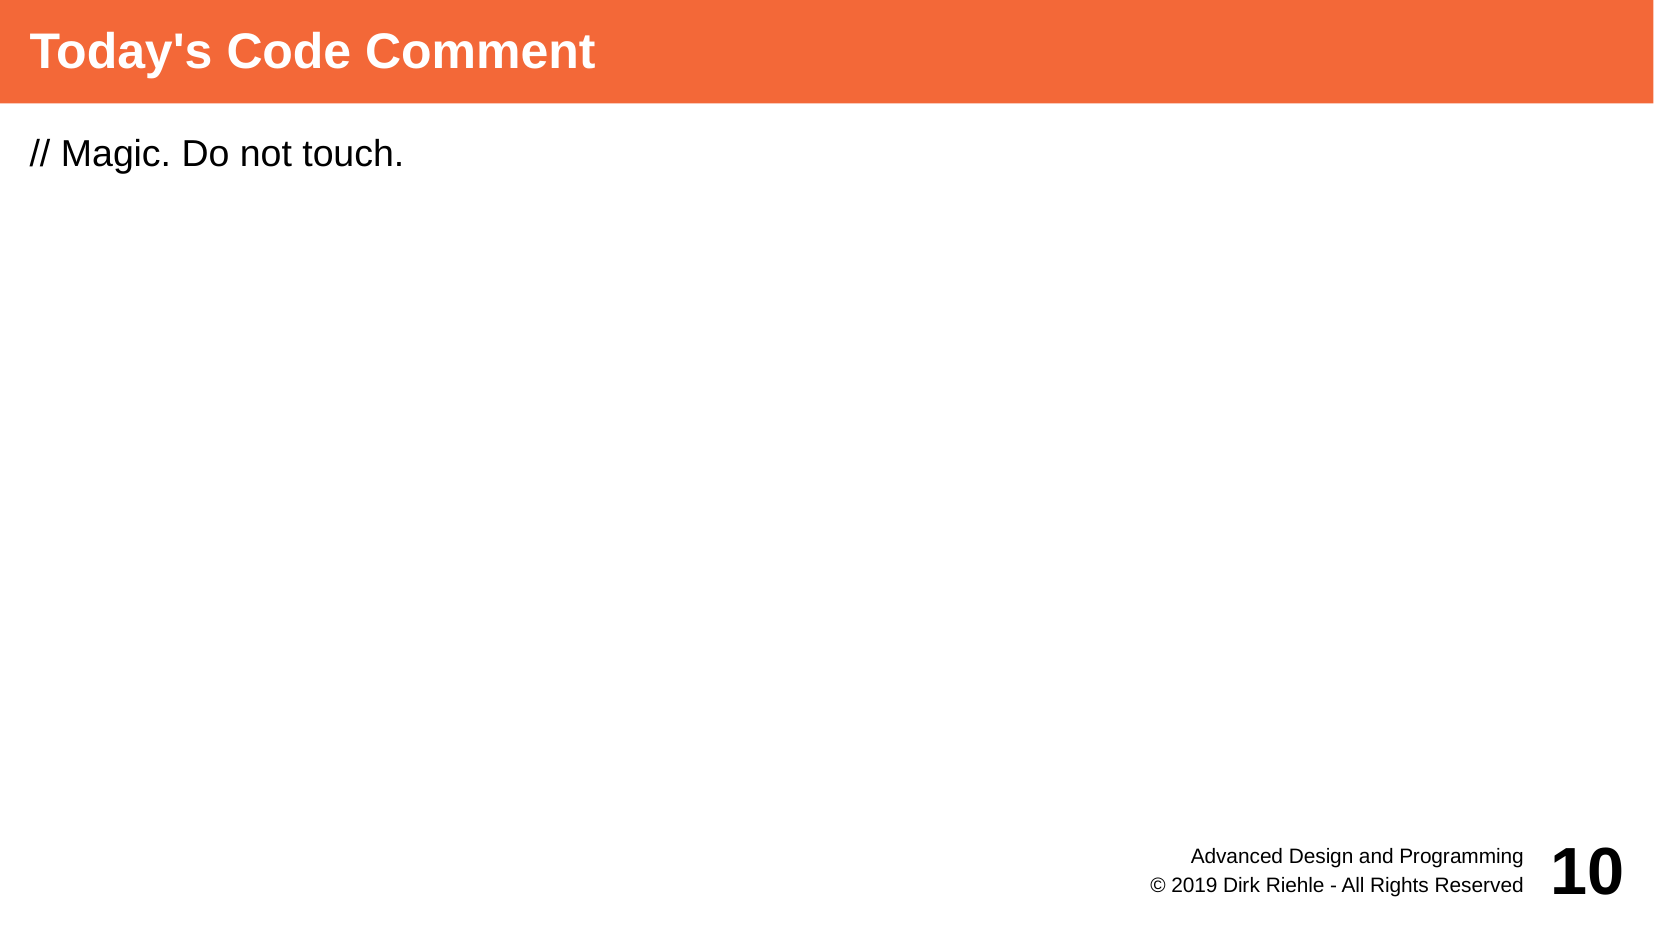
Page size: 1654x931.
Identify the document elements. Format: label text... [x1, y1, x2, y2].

title Today's Code Comment [0, 0, 1654, 104]
list // Magic. Do not touch. [29, 132, 1625, 813]
